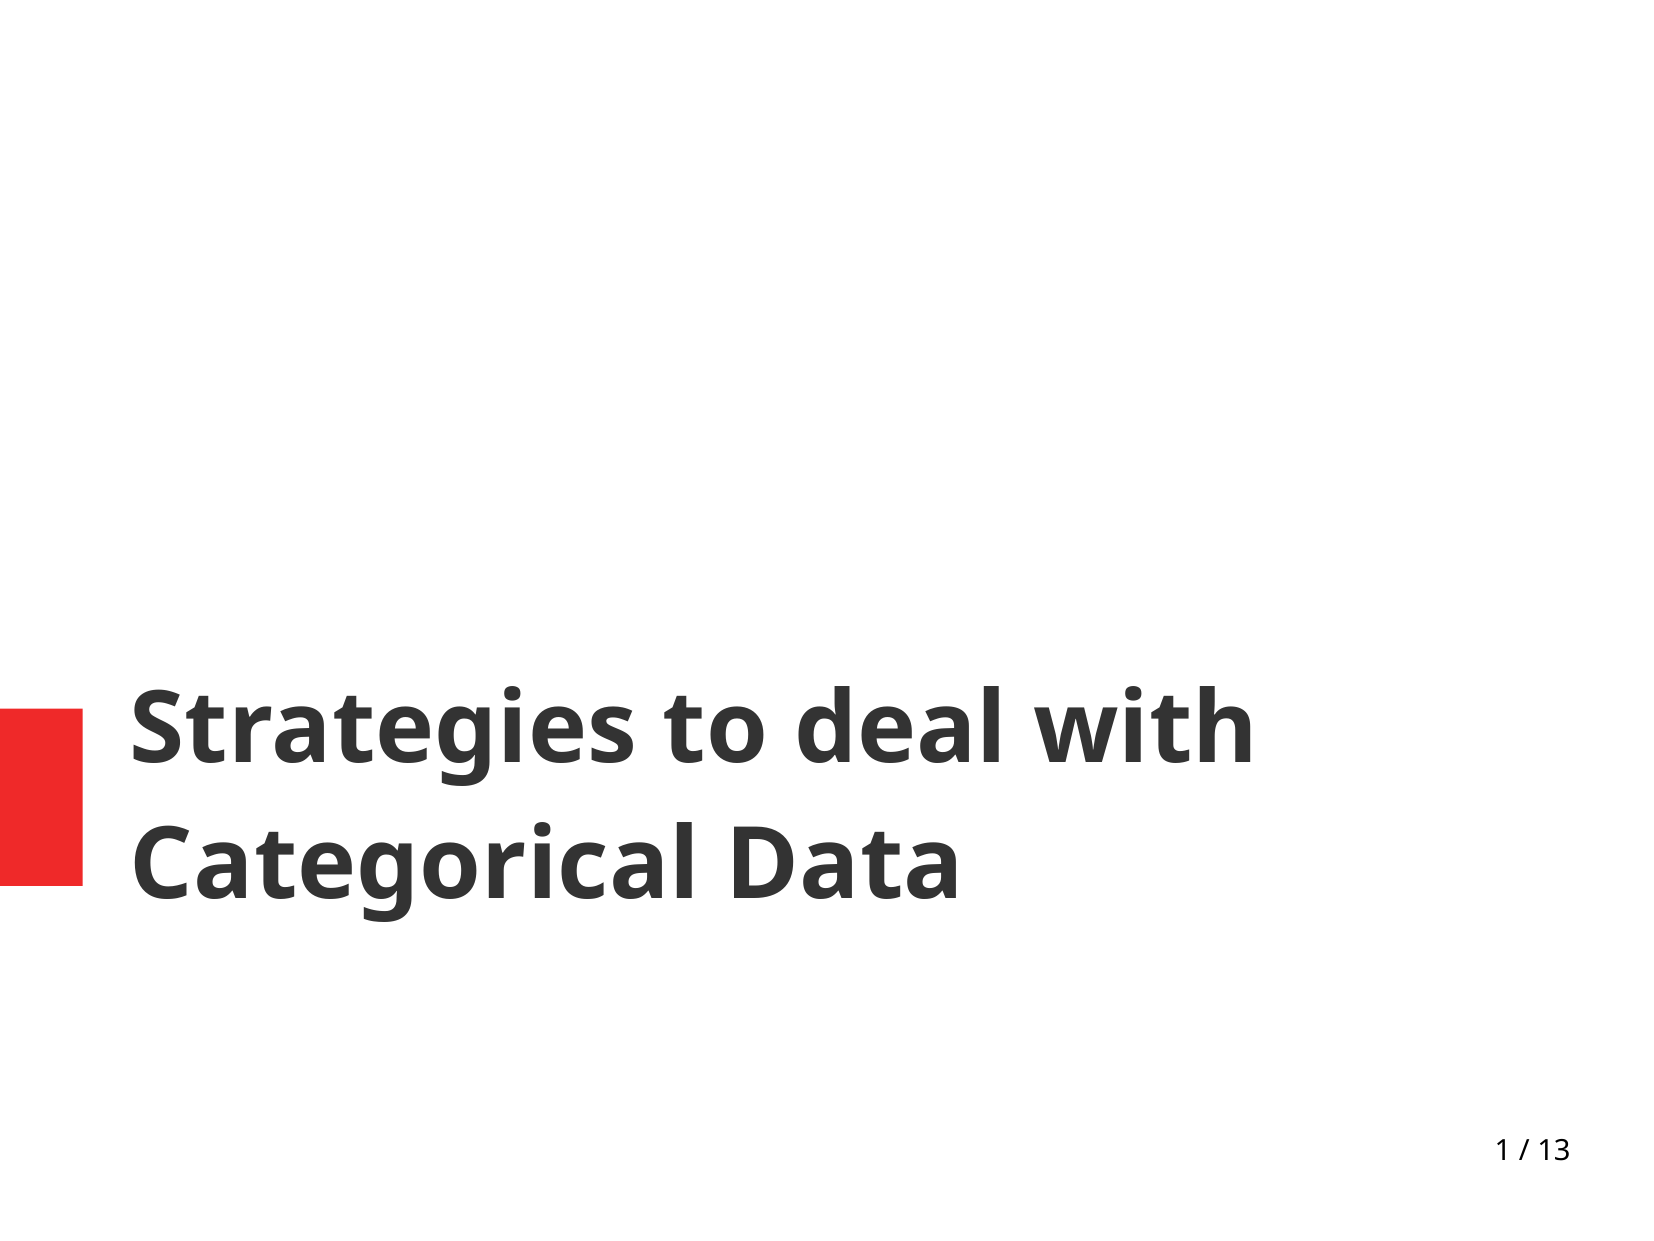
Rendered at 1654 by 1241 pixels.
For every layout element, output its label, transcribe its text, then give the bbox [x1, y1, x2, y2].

title Strategies to deal with Categorical Data [129, 655, 1536, 928]
